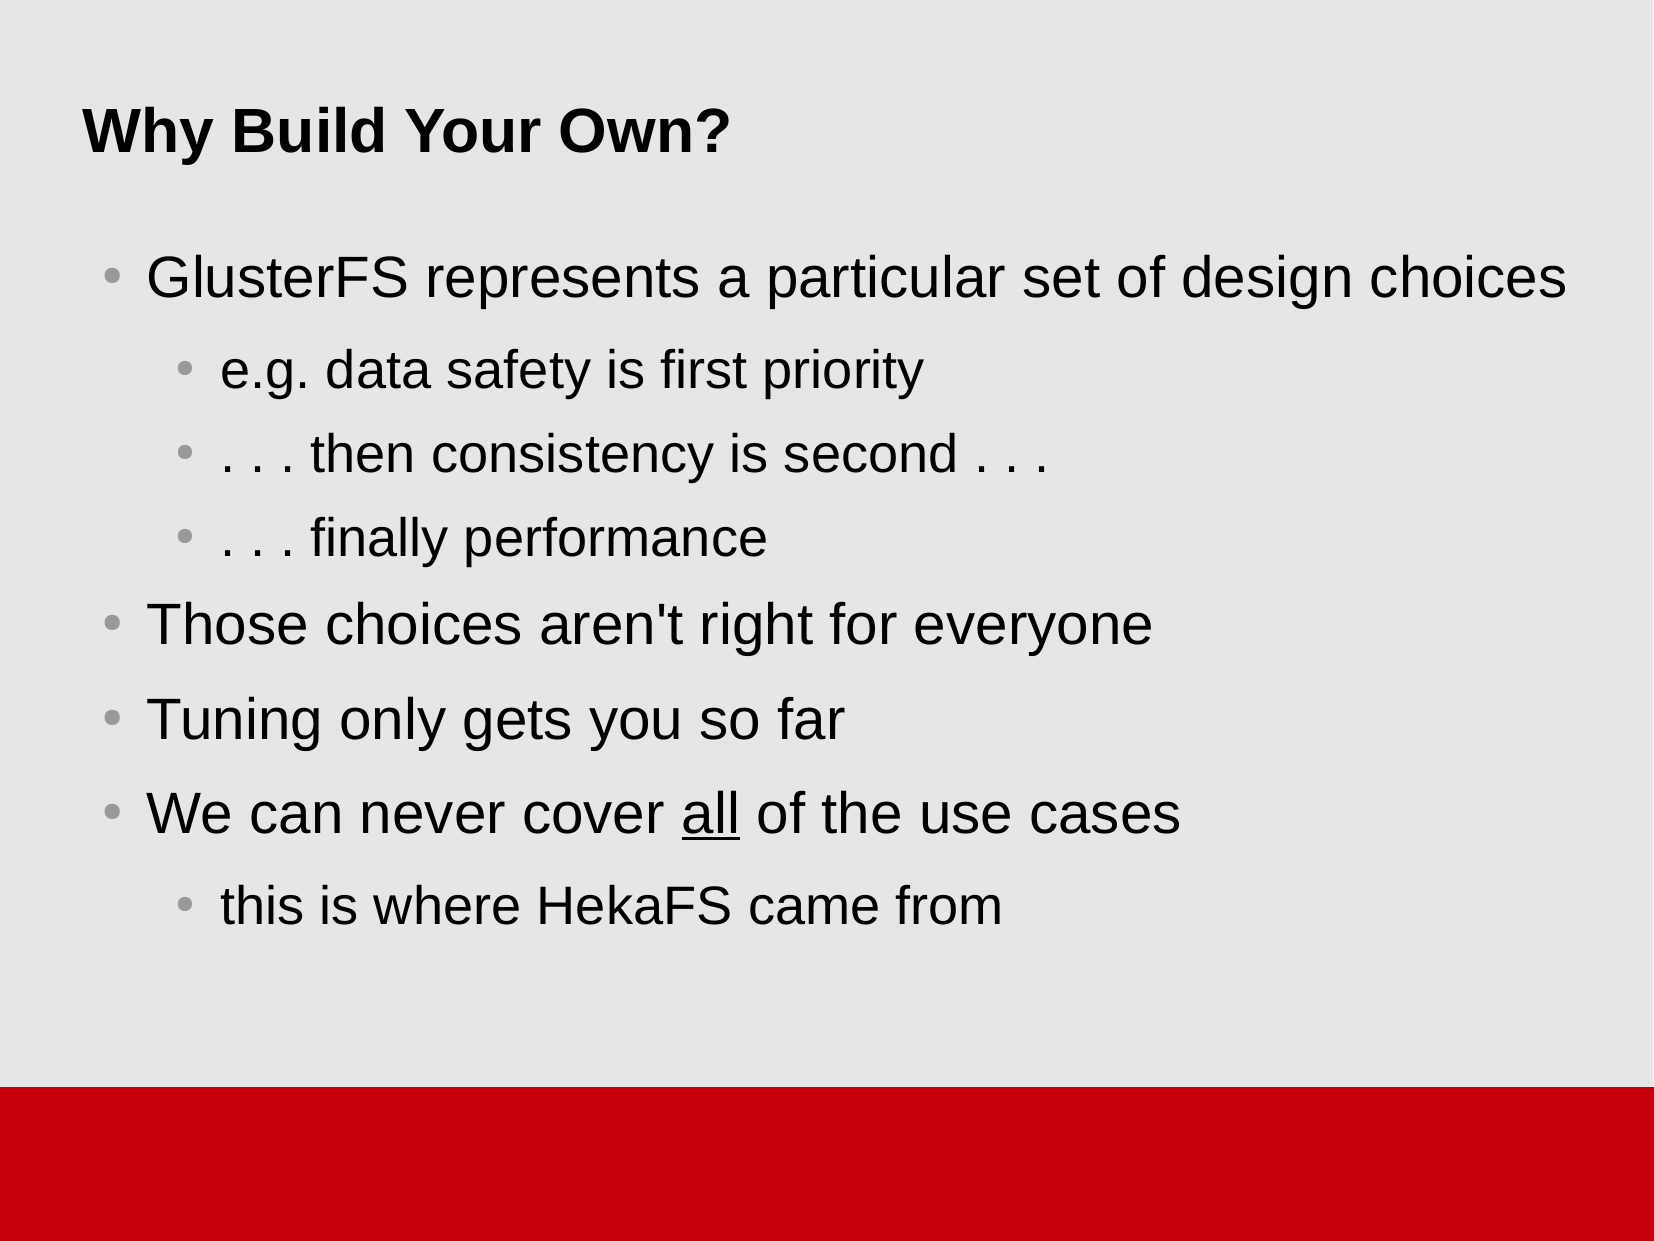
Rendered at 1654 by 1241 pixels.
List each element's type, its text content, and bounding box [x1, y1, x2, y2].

title Why Build Your Own? [82, 37, 1571, 226]
list GlusterFS represents a particular set of design choices e.g. data safety is first priority . . . then consistency is second . . . . . . finally performance Those choices aren't right for everyone Tuning only gets you so far We can never cover all of the use cases this is where HekaFS came from [86, 244, 1576, 1039]
